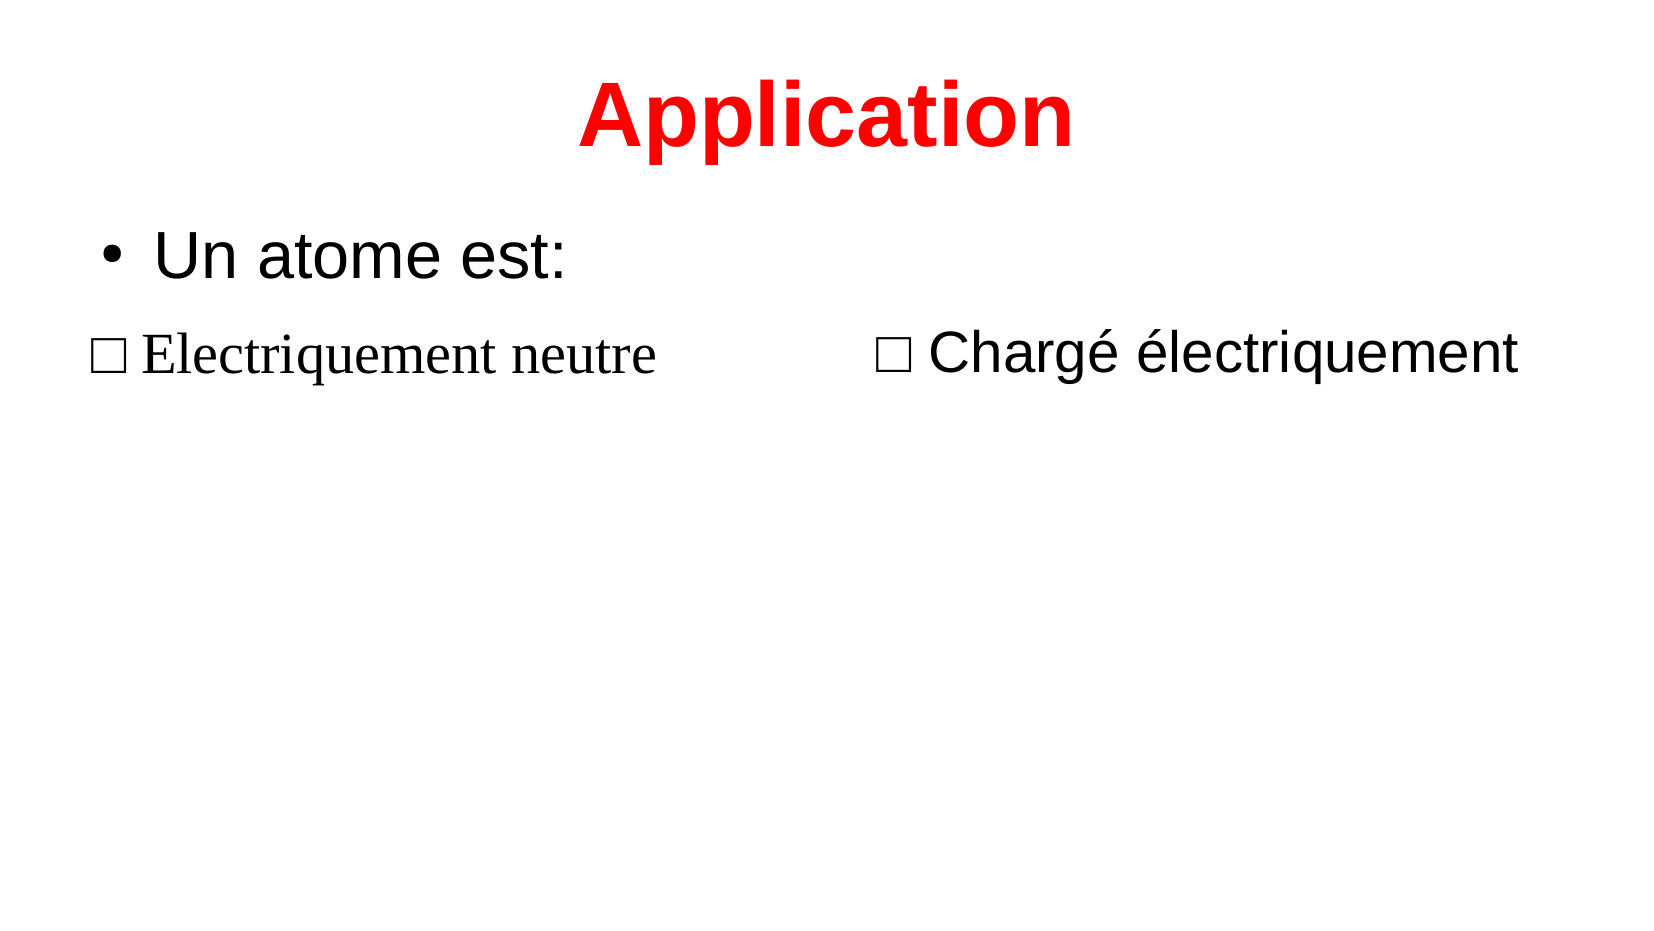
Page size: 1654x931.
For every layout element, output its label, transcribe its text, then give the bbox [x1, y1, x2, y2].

list Un atome est: [82, 217, 1571, 301]
text_box □ Chargé électriquement [862, 312, 1576, 396]
title Application [82, 37, 1571, 193]
text_box □ Electriquement neutre [76, 313, 725, 413]
